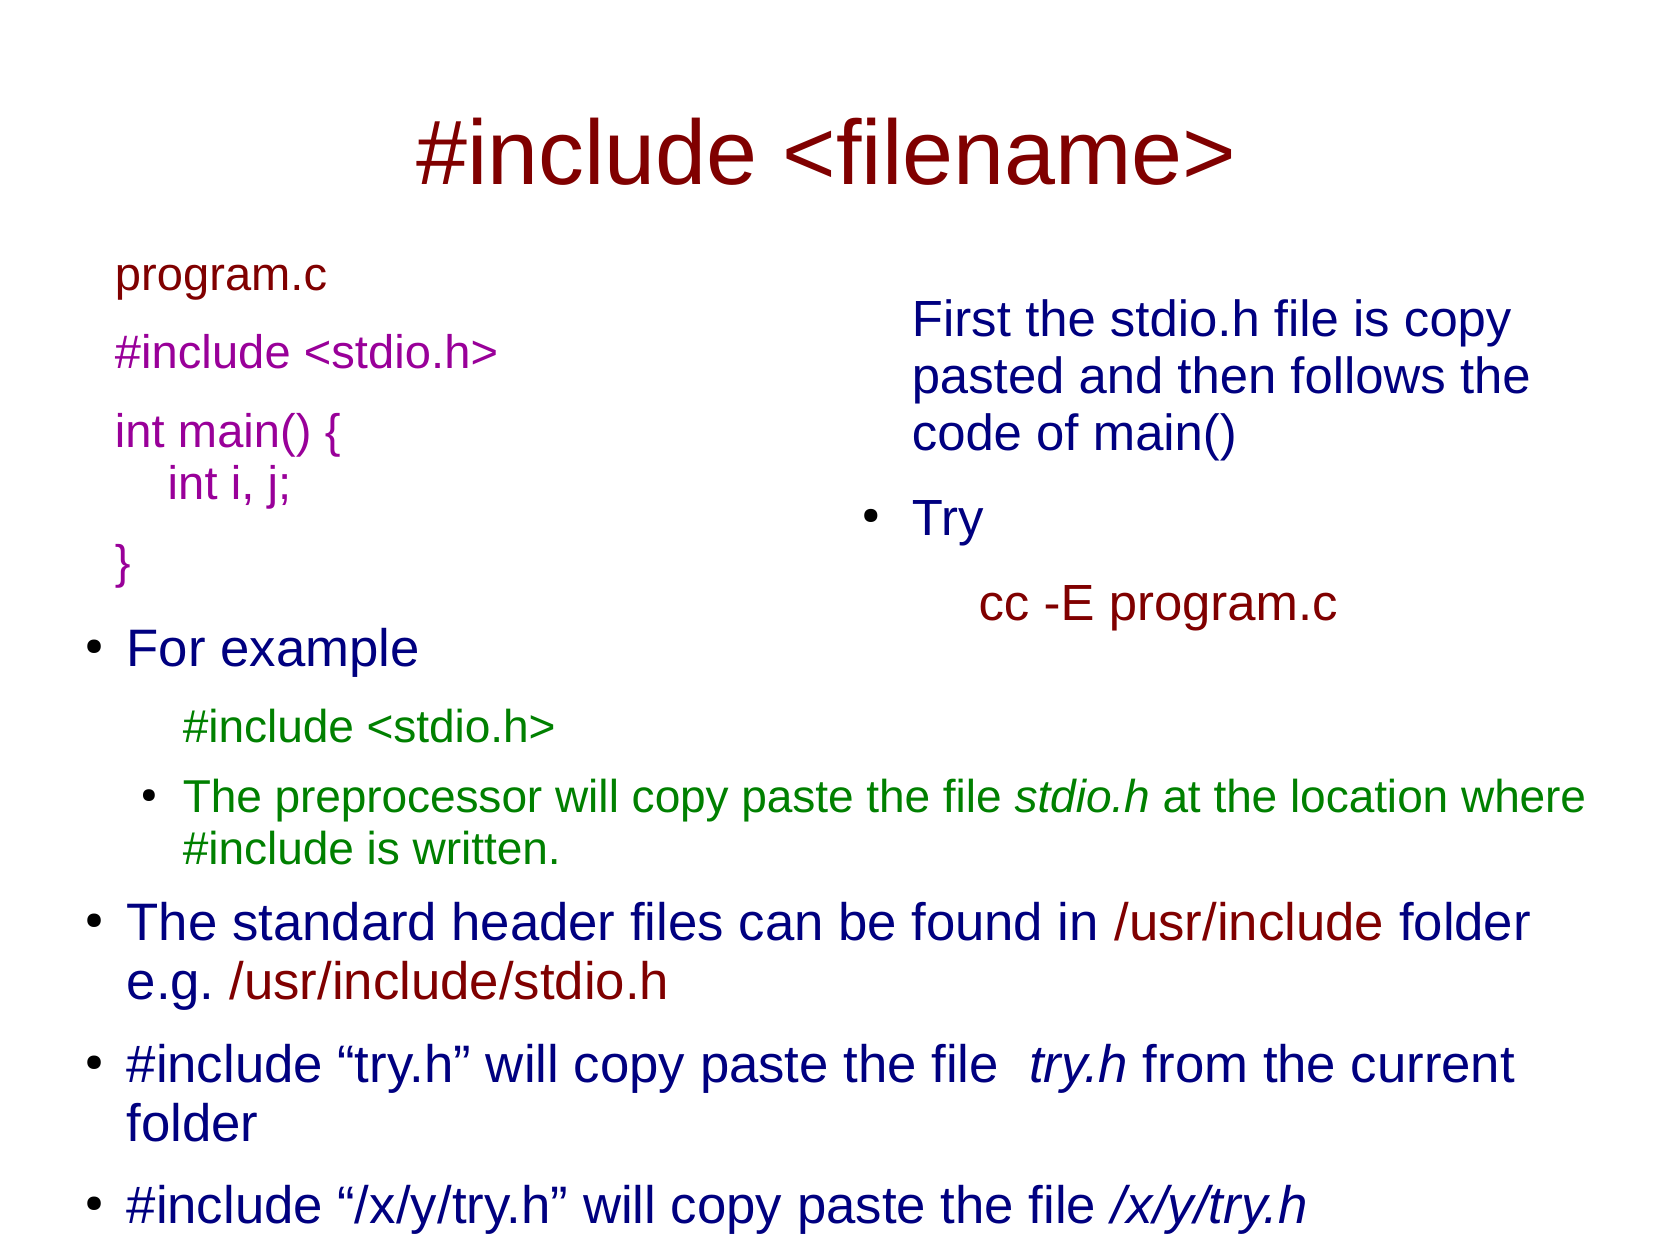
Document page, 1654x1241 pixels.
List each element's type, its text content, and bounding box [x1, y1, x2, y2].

list For example #include <stdio.h> The preprocessor will copy paste the file stdio.h at the location where #include is written. The standard header files can be found in /usr/include folder e.g. /usr/include/stdio.h #include “try.h” will copy paste the file try.h from the current folder #include “/x/y/try.h” will copy paste the file /x/y/try.h [70, 618, 1630, 1241]
list program.c #include <stdio.h> int main() { int i, j; } [53, 247, 780, 591]
title #include <filename> [82, 49, 1571, 257]
list First the stdio.h file is copy pasted and then follows the code of main() Try cc -E program.c [845, 290, 1572, 618]
